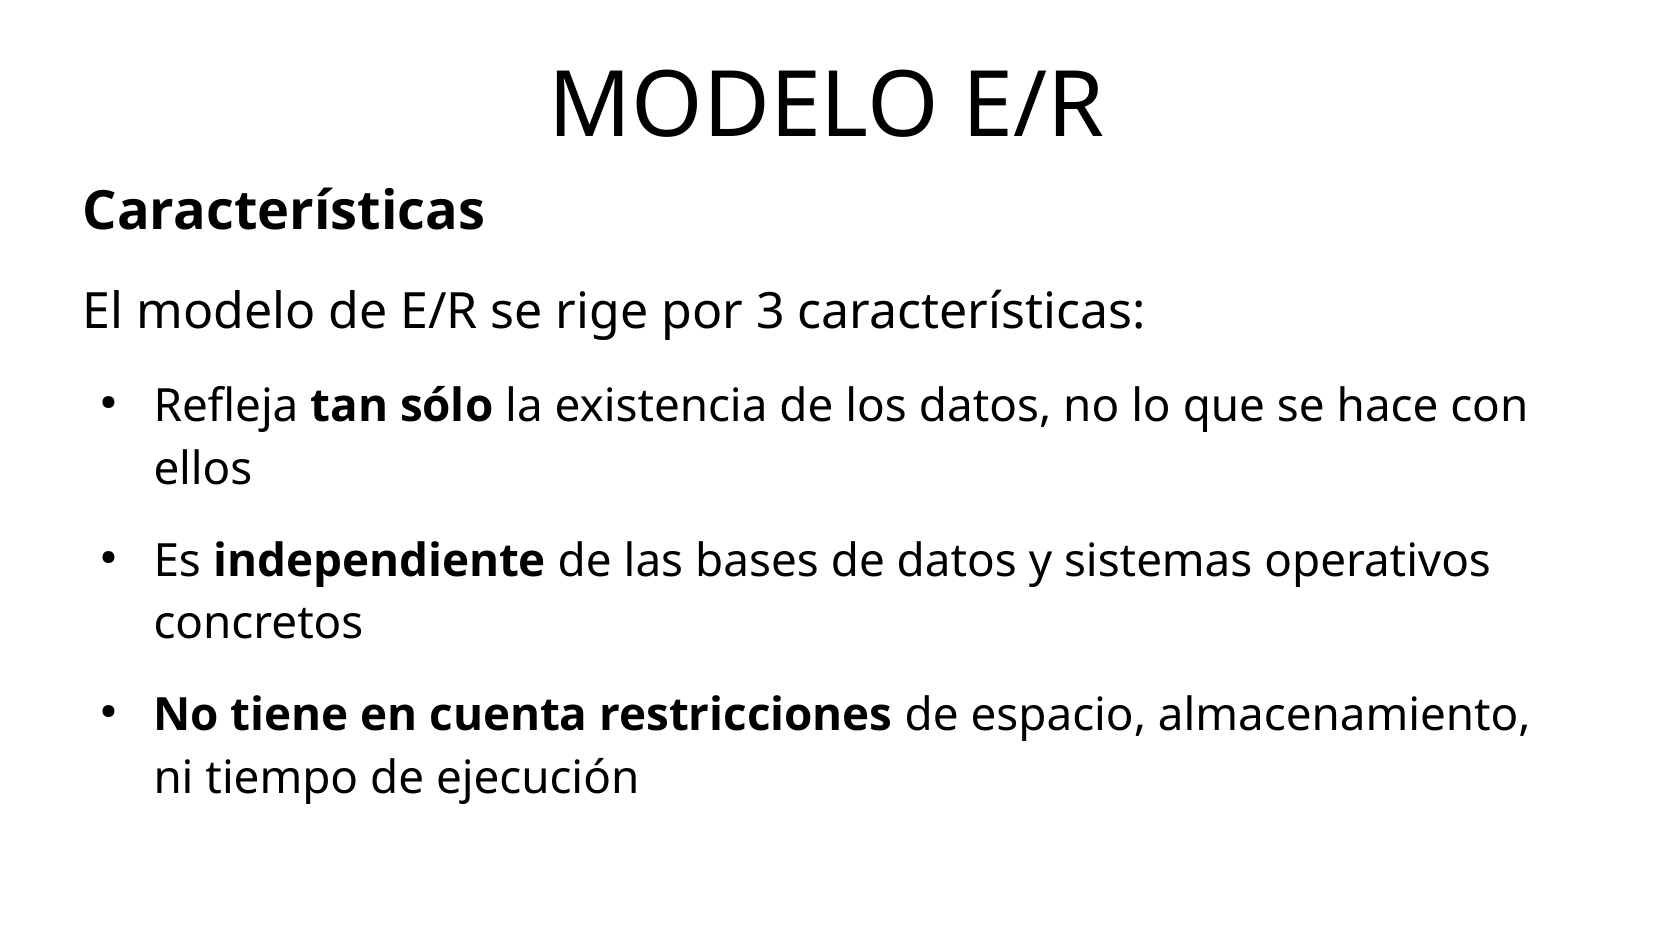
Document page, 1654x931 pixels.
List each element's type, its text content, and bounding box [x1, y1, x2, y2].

list Características El modelo de E/R se rige por 3 características: Refleja tan sólo la existencia de los datos, no lo que se hace con ellos Es independiente de las bases de datos y sistemas operativos concretos No tiene en cuenta restricciones de espacio, almacenamiento, ni tiempo de ejecución [82, 171, 1571, 869]
title MODELO E/R [82, 42, 1571, 160]
